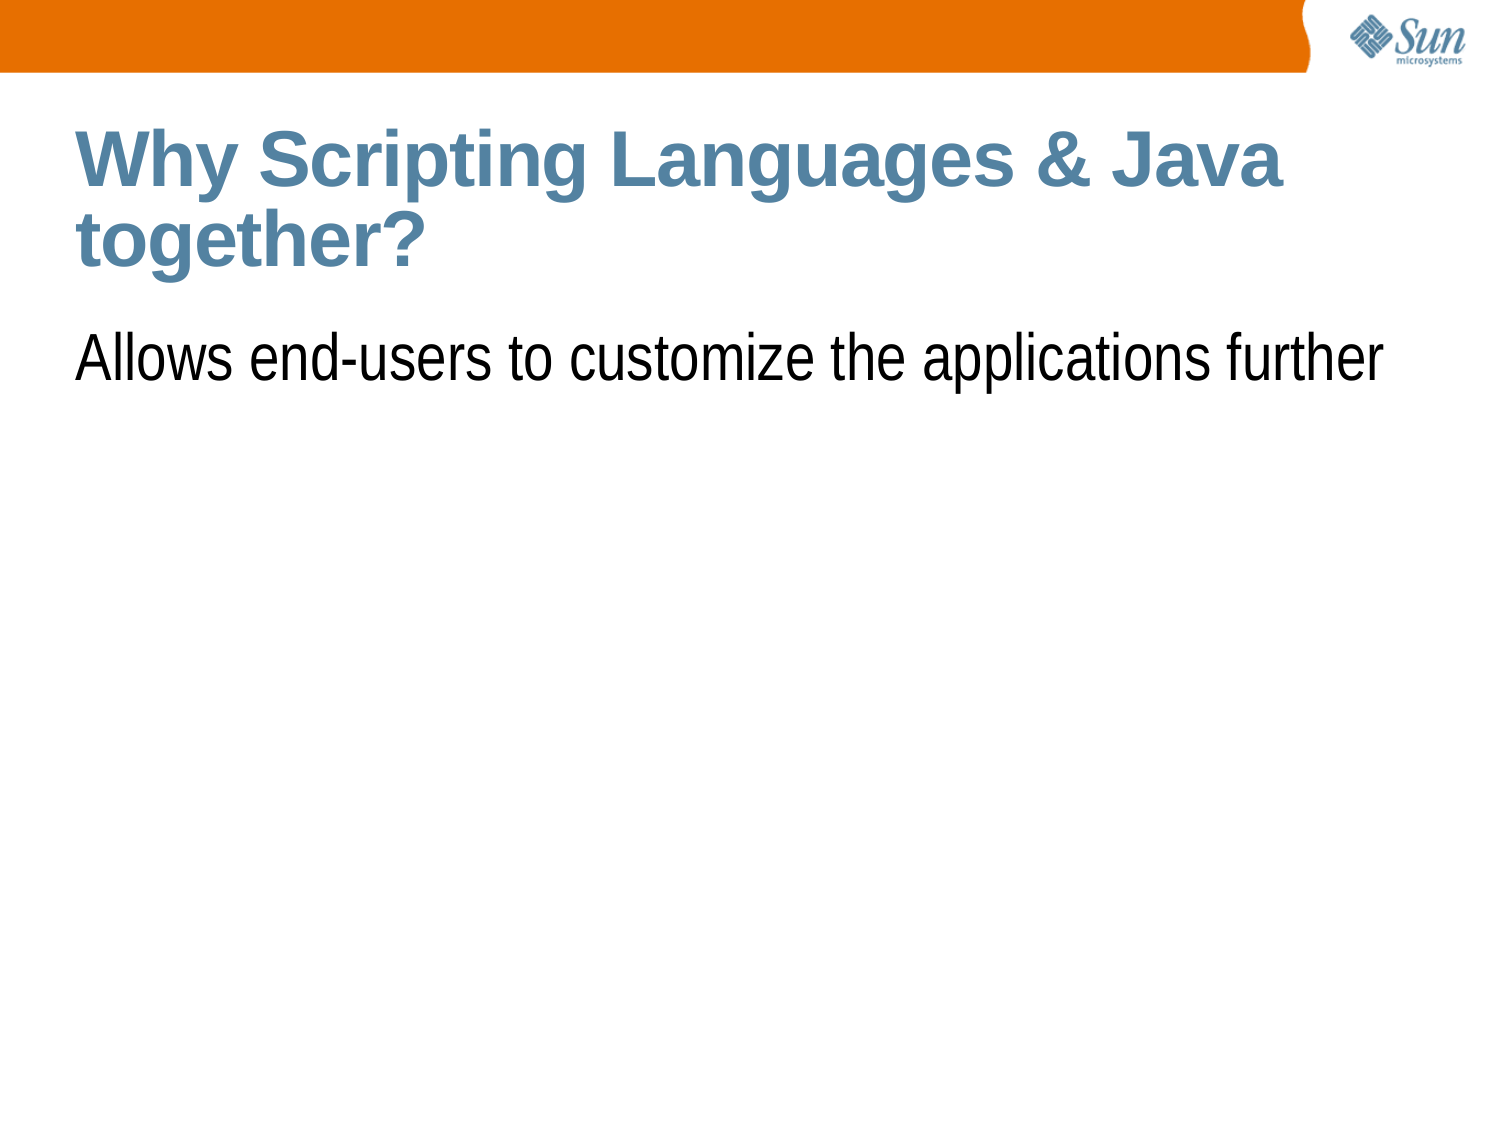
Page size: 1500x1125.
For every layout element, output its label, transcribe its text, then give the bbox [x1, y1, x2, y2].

list Allows end-users to customize the applications further [56, 327, 1394, 1087]
title Why Scripting Languages & Java together? [75, 122, 1438, 291]
picture [0, 0, 1500, 75]
